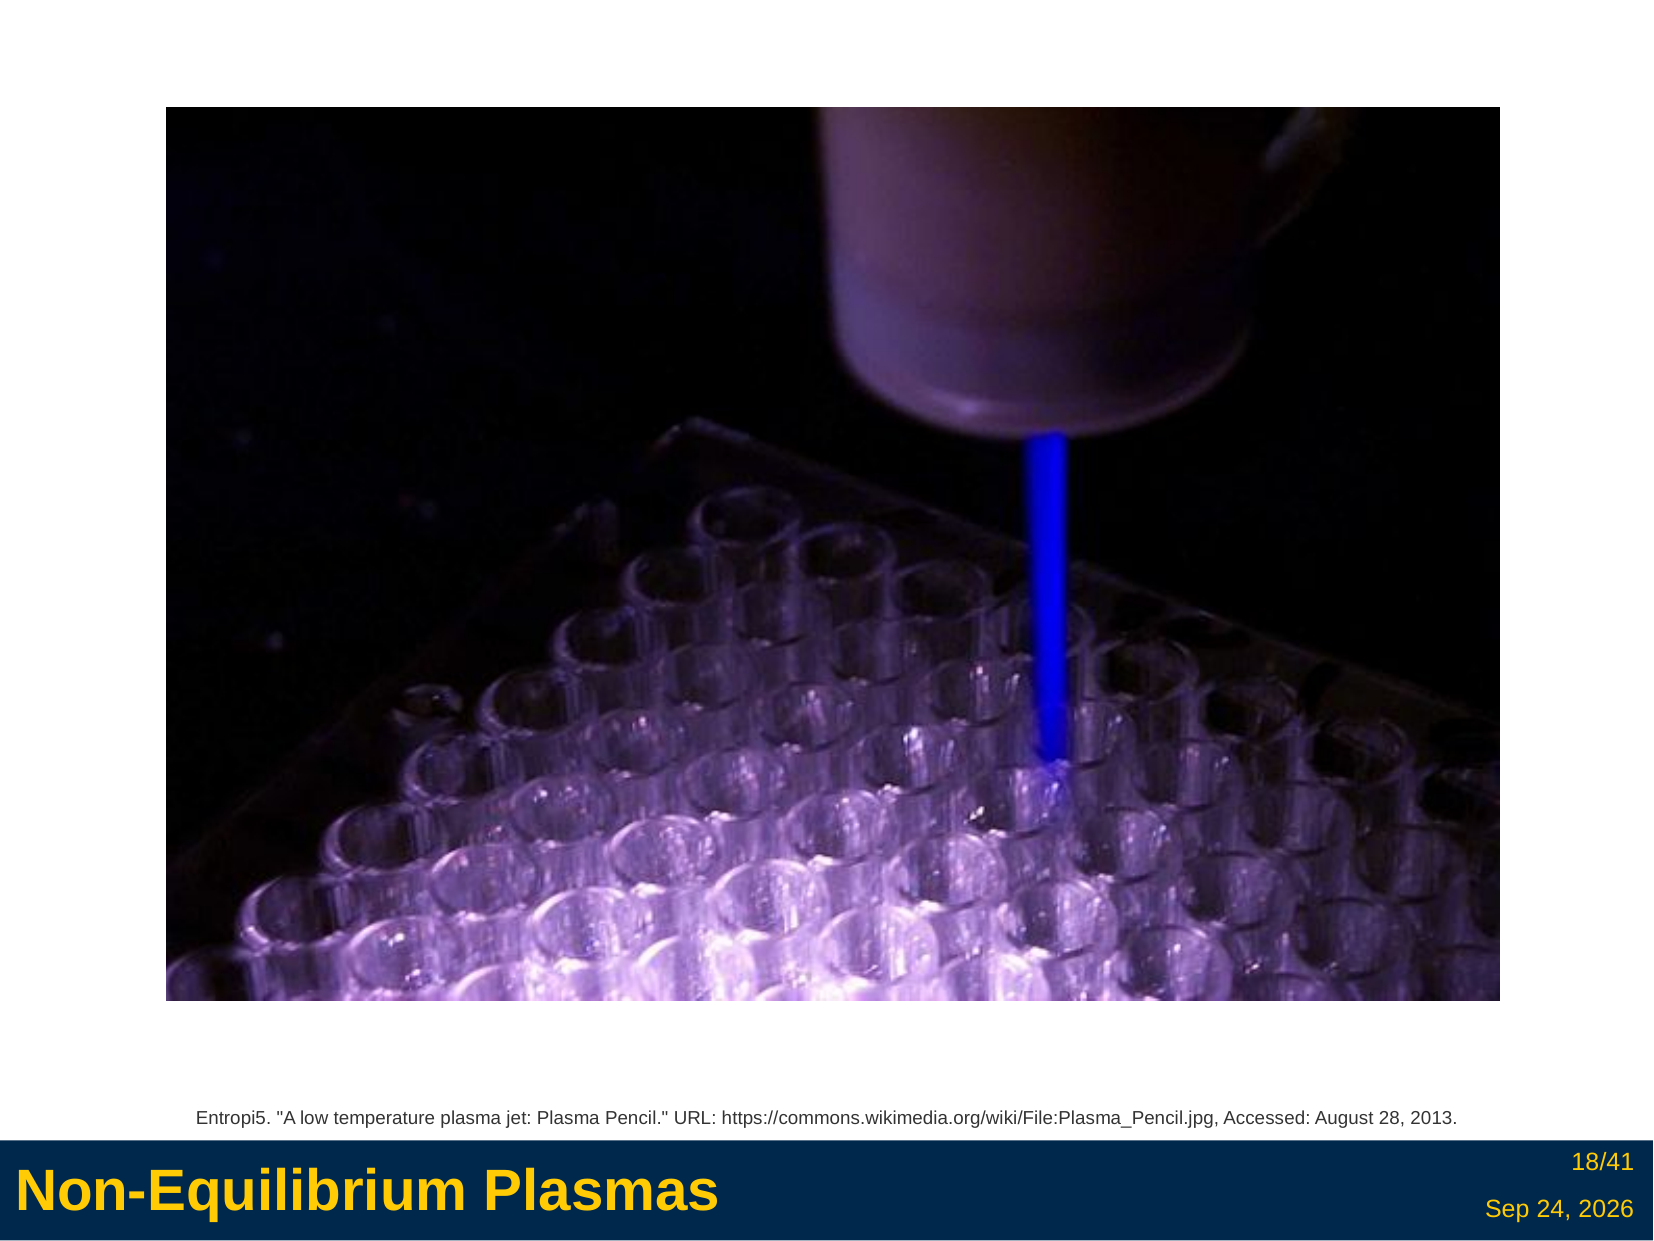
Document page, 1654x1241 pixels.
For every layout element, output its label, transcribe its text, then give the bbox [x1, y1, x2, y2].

title Non-Equilibrium Plasmas [14, 1140, 1380, 1241]
picture [166, 107, 1500, 1001]
